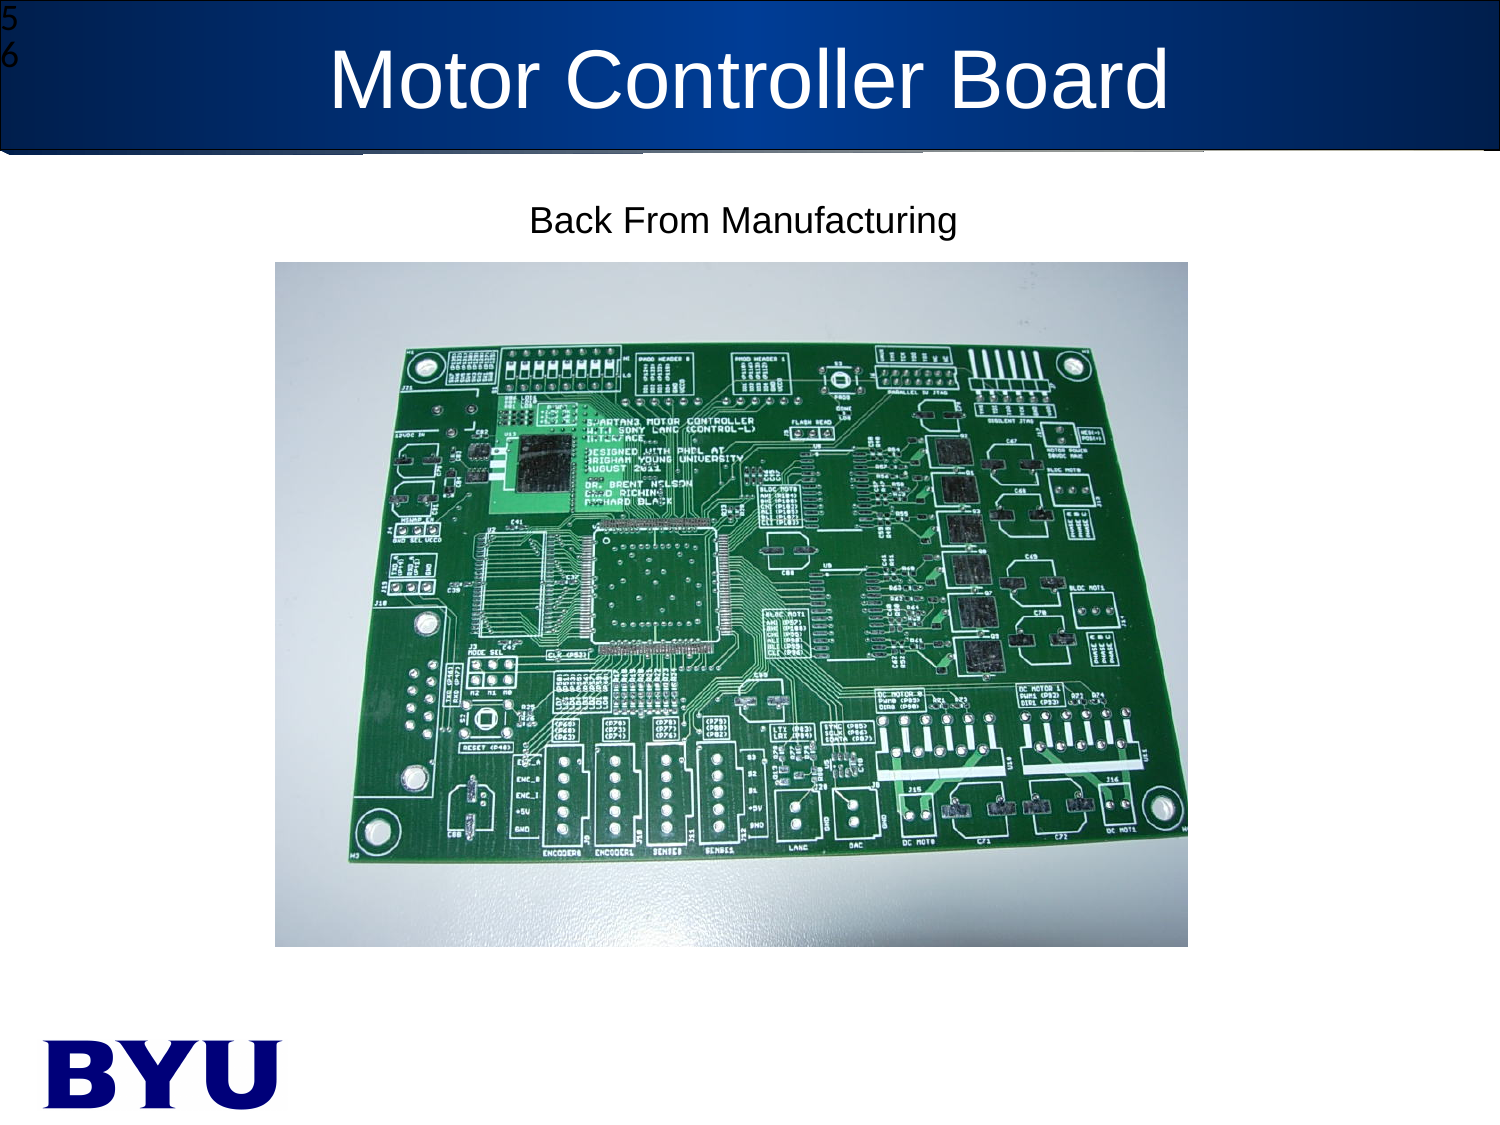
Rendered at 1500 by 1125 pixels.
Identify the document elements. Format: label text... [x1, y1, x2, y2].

text_box Back From Manufacturing [493, 162, 994, 275]
picture [37, 1039, 288, 1111]
title Motor Controller Board [75, 0, 1425, 150]
picture [275, 262, 1188, 947]
